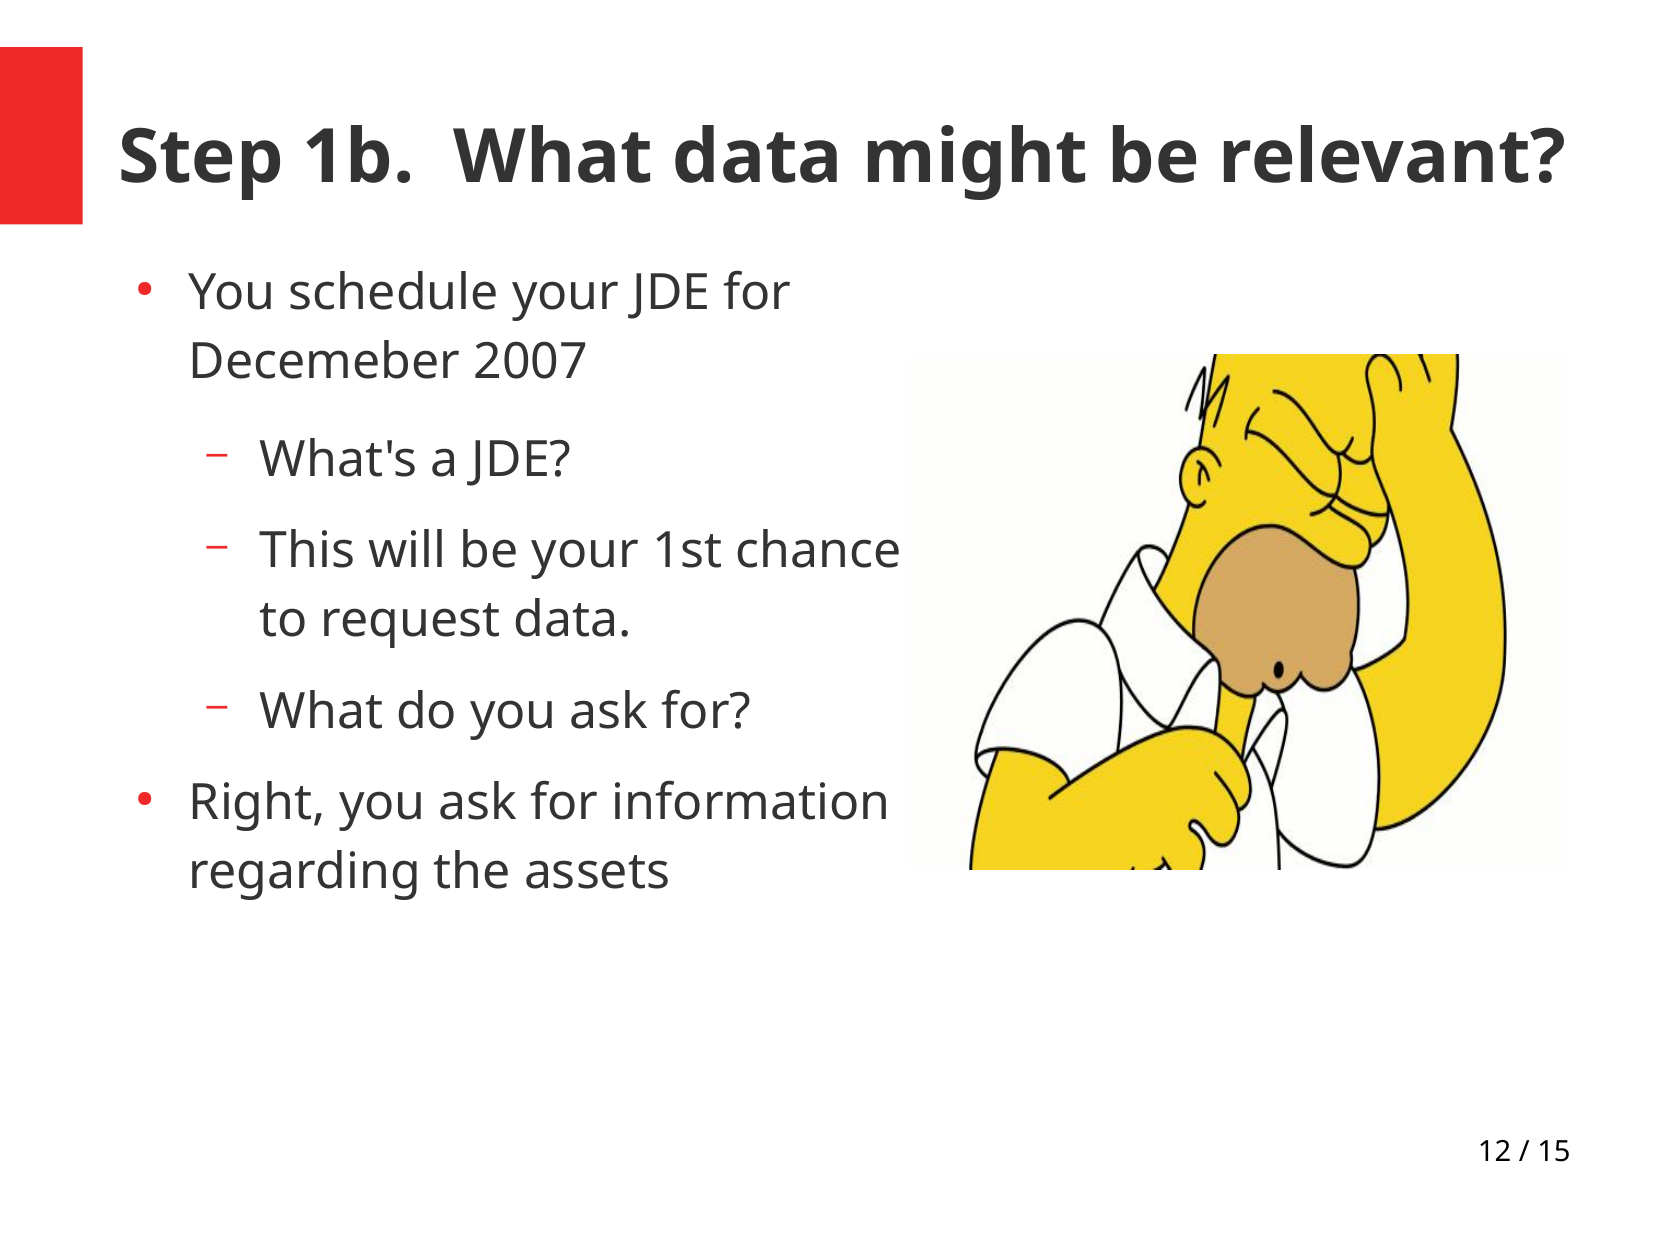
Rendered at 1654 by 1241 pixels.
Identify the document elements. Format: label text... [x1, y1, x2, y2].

list You schedule your JDE for Decemeber 2007 What's a JDE? This will be your 1st chance to request data. What do you ask for? Right, you ask for information regarding the assets [118, 257, 934, 1111]
picture [909, 354, 1565, 870]
title Step 1b. What data might be relevant? [118, 49, 1571, 257]
